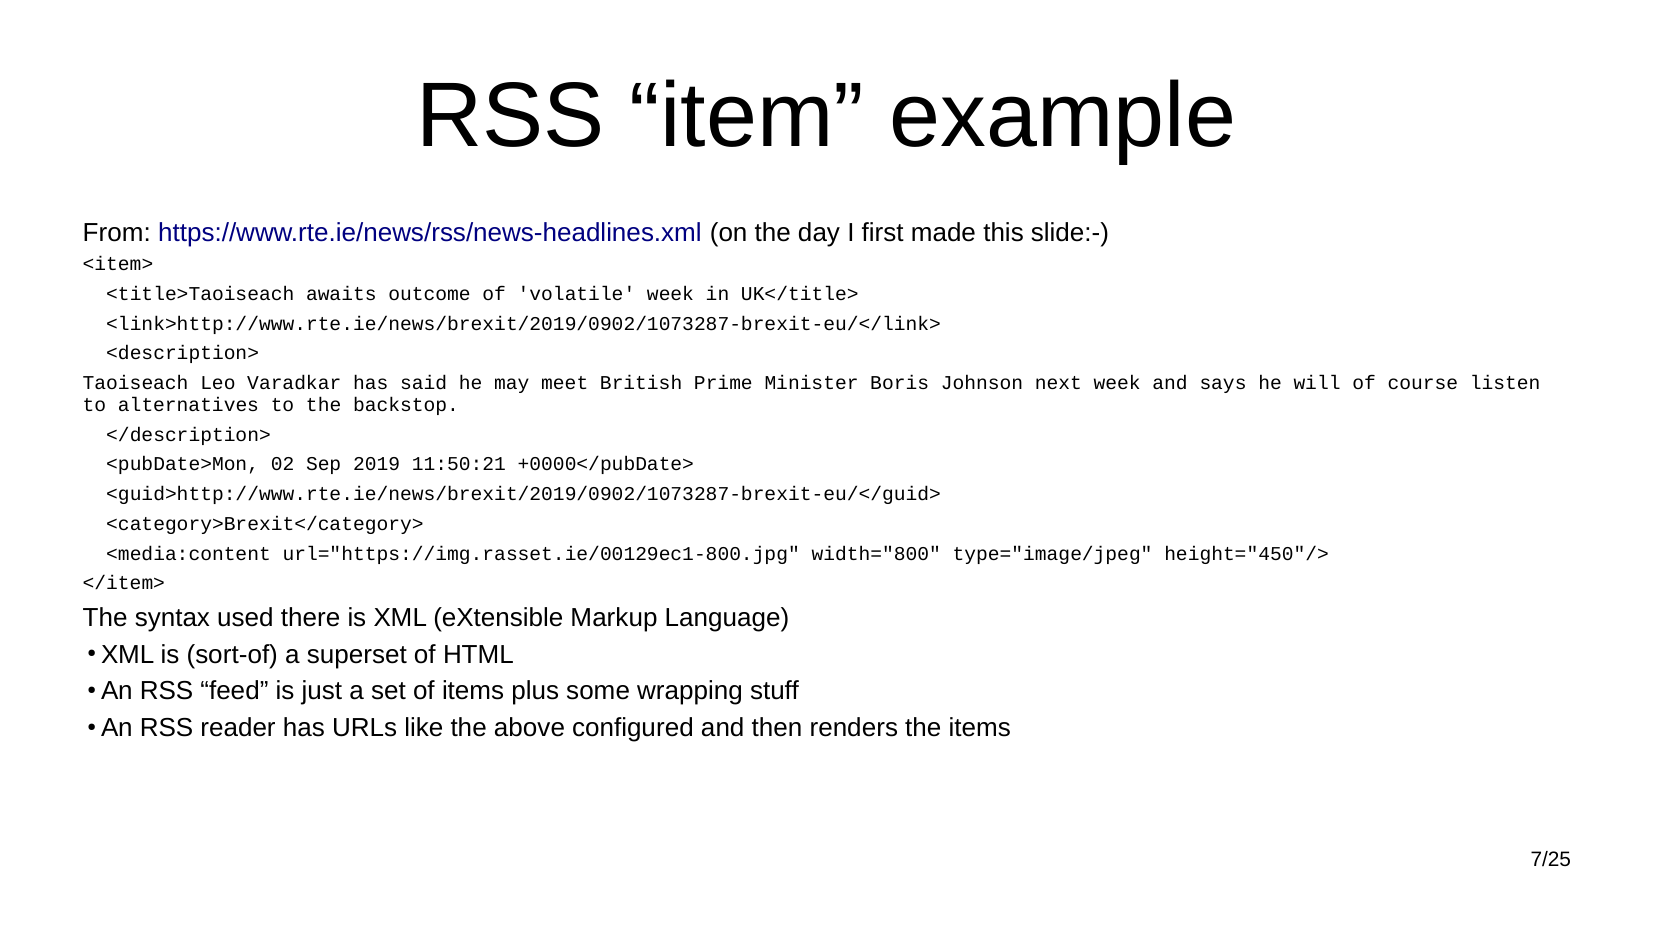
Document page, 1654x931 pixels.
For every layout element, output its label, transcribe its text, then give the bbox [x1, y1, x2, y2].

title RSS “item” example [82, 37, 1571, 193]
list From: https://www.rte.ie/news/rss/news-headlines.xml (on the day I first made this slide:-) <item> <title>Taoiseach awaits outcome of 'volatile' week in UK</title> <link>http://www.rte.ie/news/brexit/2019/0902/1073287-brexit-eu/</link> <description> Taoiseach Leo Varadkar has said he may meet British Prime Minister Boris Johnson next week and says he will of course listen to alternatives to the backstop. </description> <pubDate>Mon, 02 Sep 2019 11:50:21 +0000</pubDate> <guid>http://www.rte.ie/news/brexit/2019/0902/1073287-brexit-eu/</guid> <category>Brexit</category> <media:content url="https://img.rasset.ie/00129ec1-800.jpg" width="800" type="image/jpeg" height="450"/> </item> The syntax used there is XML (eXtensible Markup Language) XML is (sort-of) a superset of HTML An RSS “feed” is just a set of items plus some wrapping stuff An RSS reader has URLs like the above configured and then renders the items [82, 217, 1571, 758]
